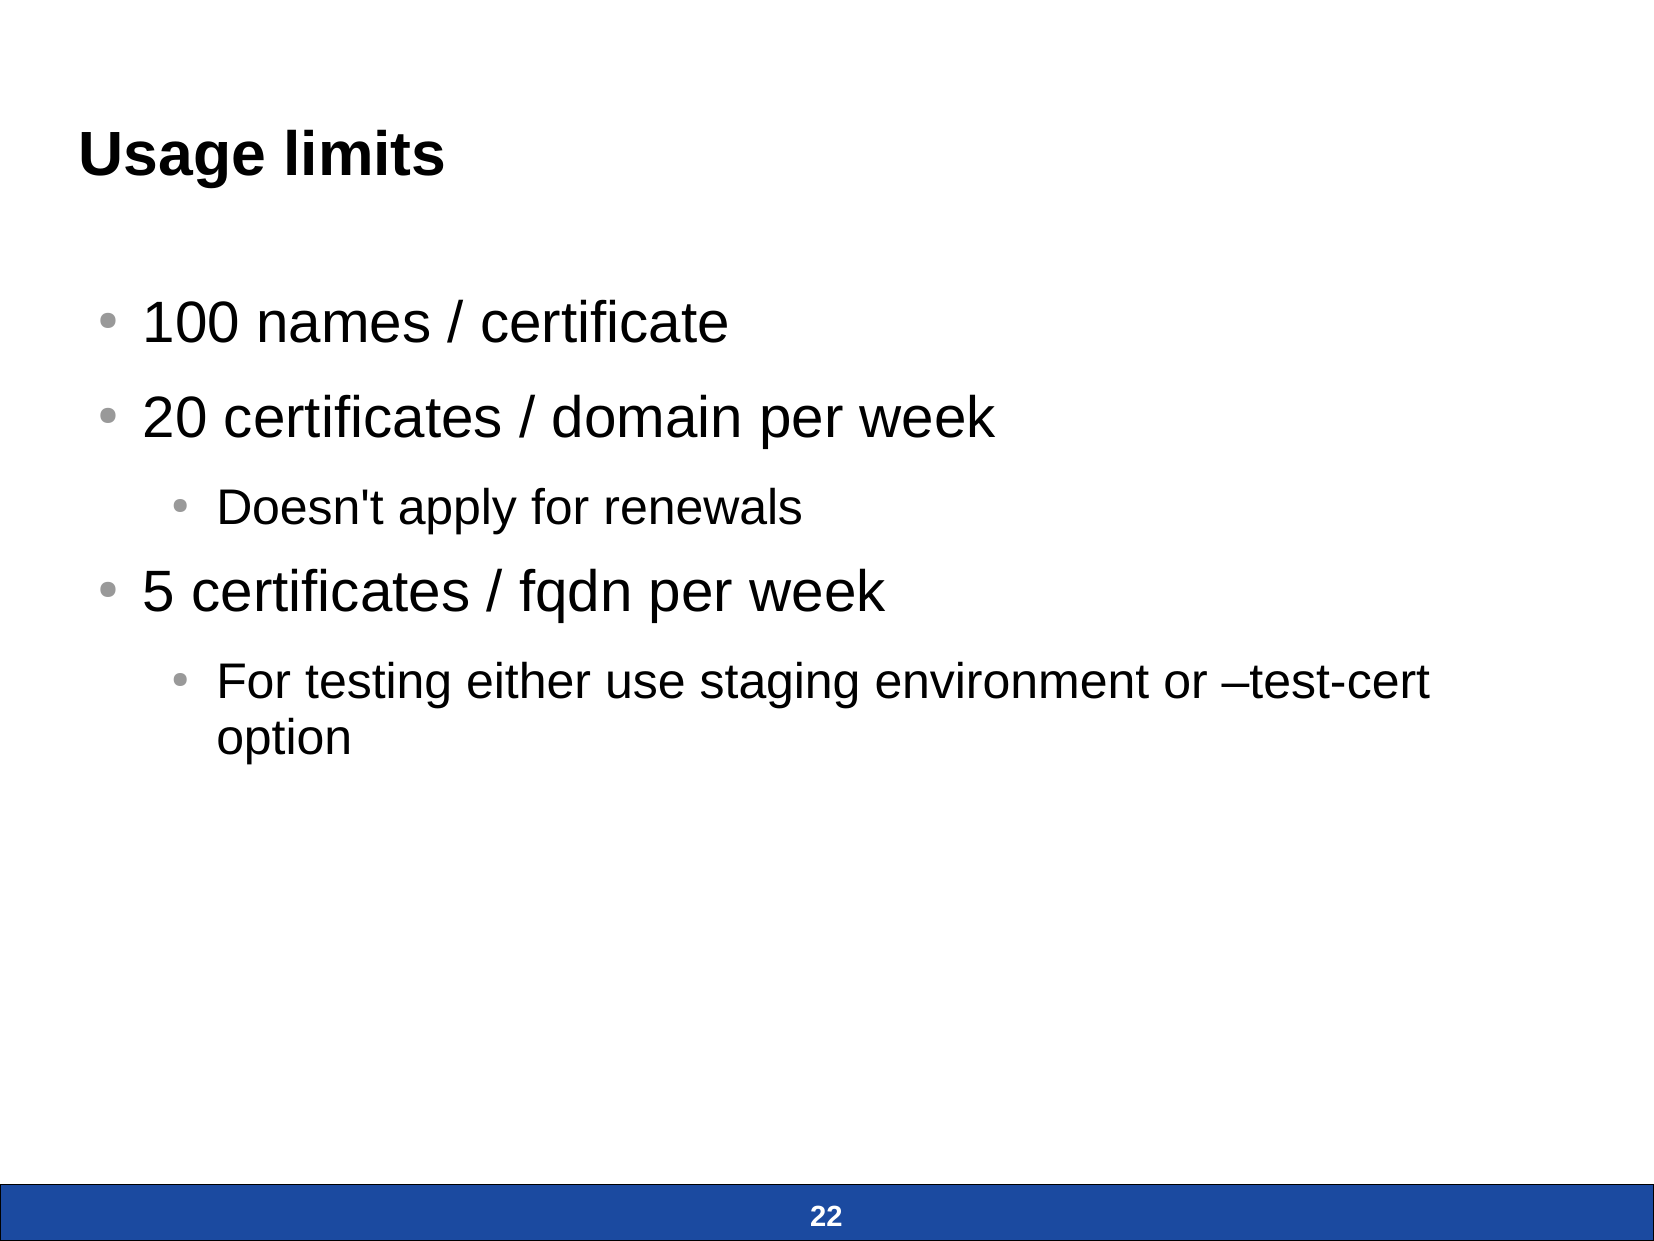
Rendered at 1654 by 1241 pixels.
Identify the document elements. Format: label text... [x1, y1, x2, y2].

title Usage limits [78, 50, 1567, 258]
list 100 names / certificate 20 certificates / domain per week Doesn't apply for renewals 5 certificates / fqdn per week For testing either use staging environment or –test-cert option [82, 290, 1571, 1002]
